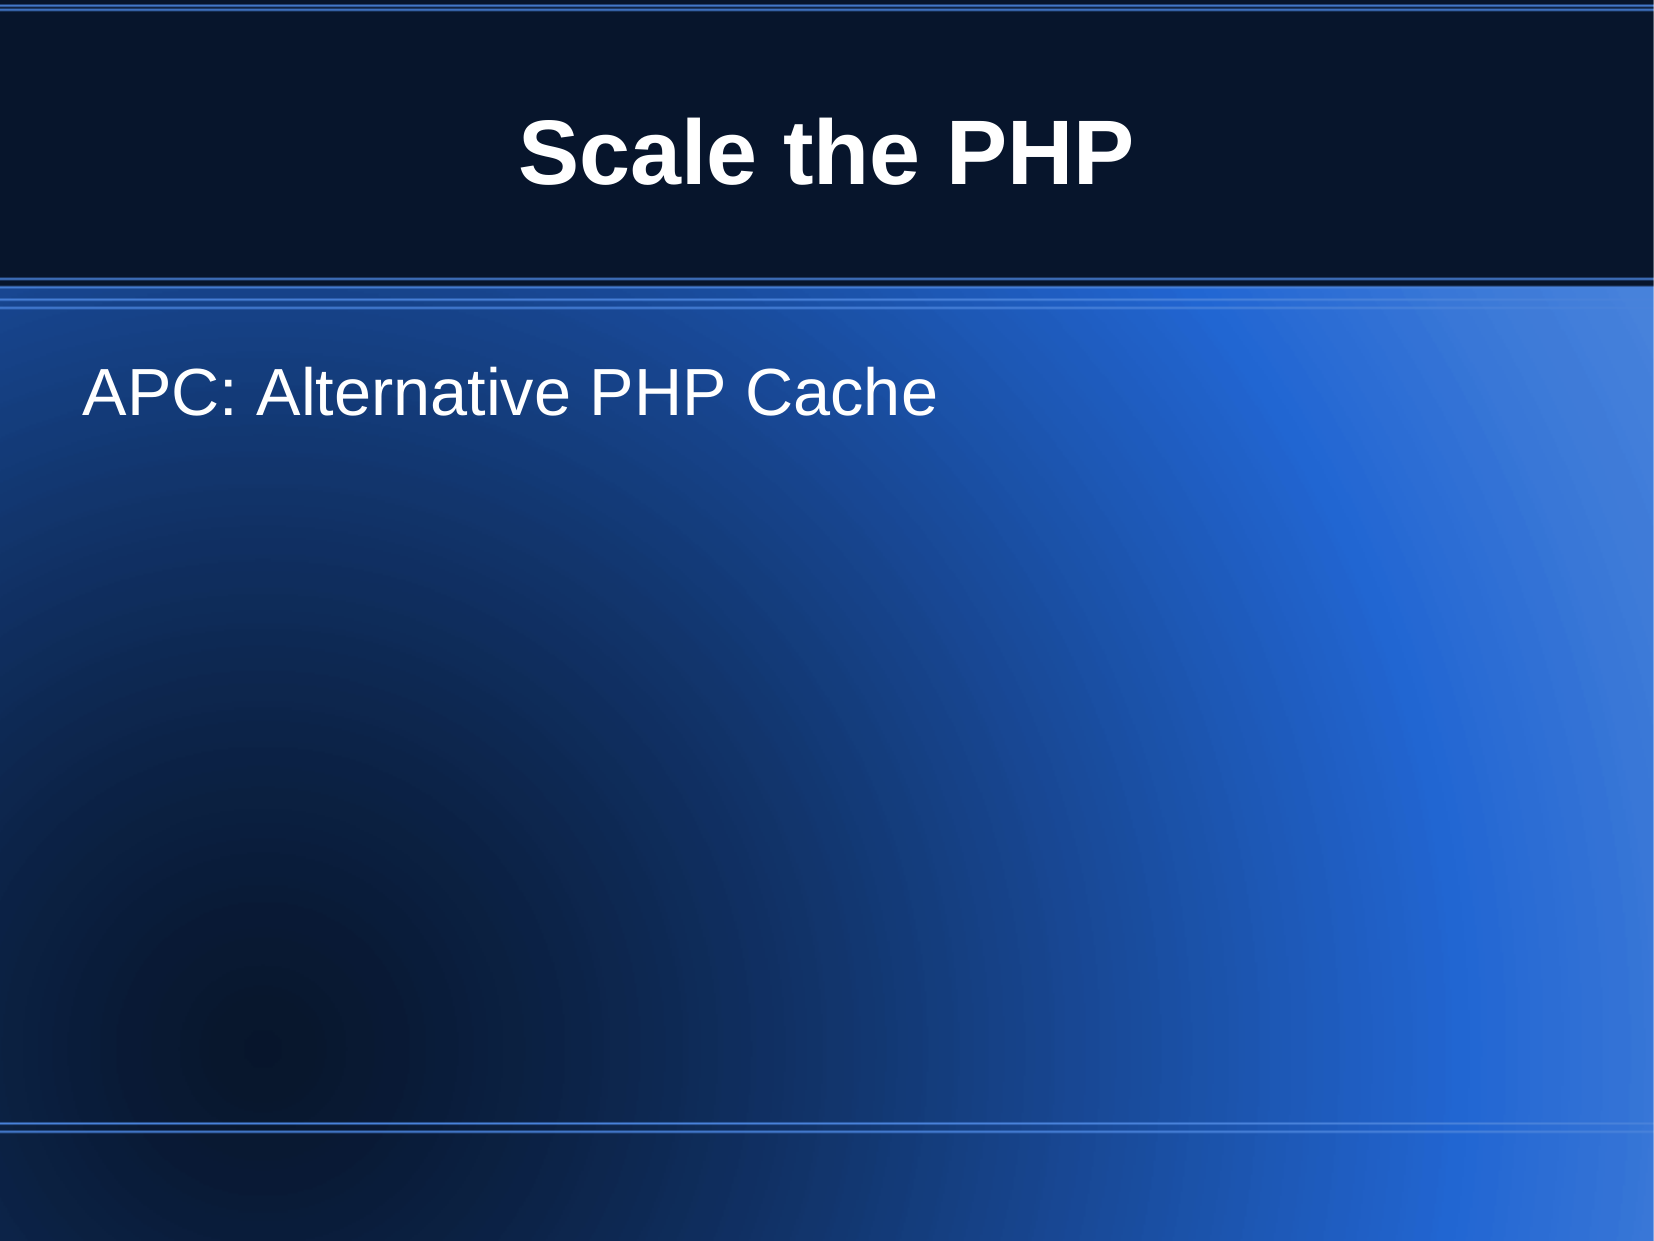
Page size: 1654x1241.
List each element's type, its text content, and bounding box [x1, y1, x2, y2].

list APC: Alternative PHP Cache [82, 355, 1565, 1174]
title Scale the PHP [82, 49, 1571, 257]
picture [0, 0, 1654, 1241]
